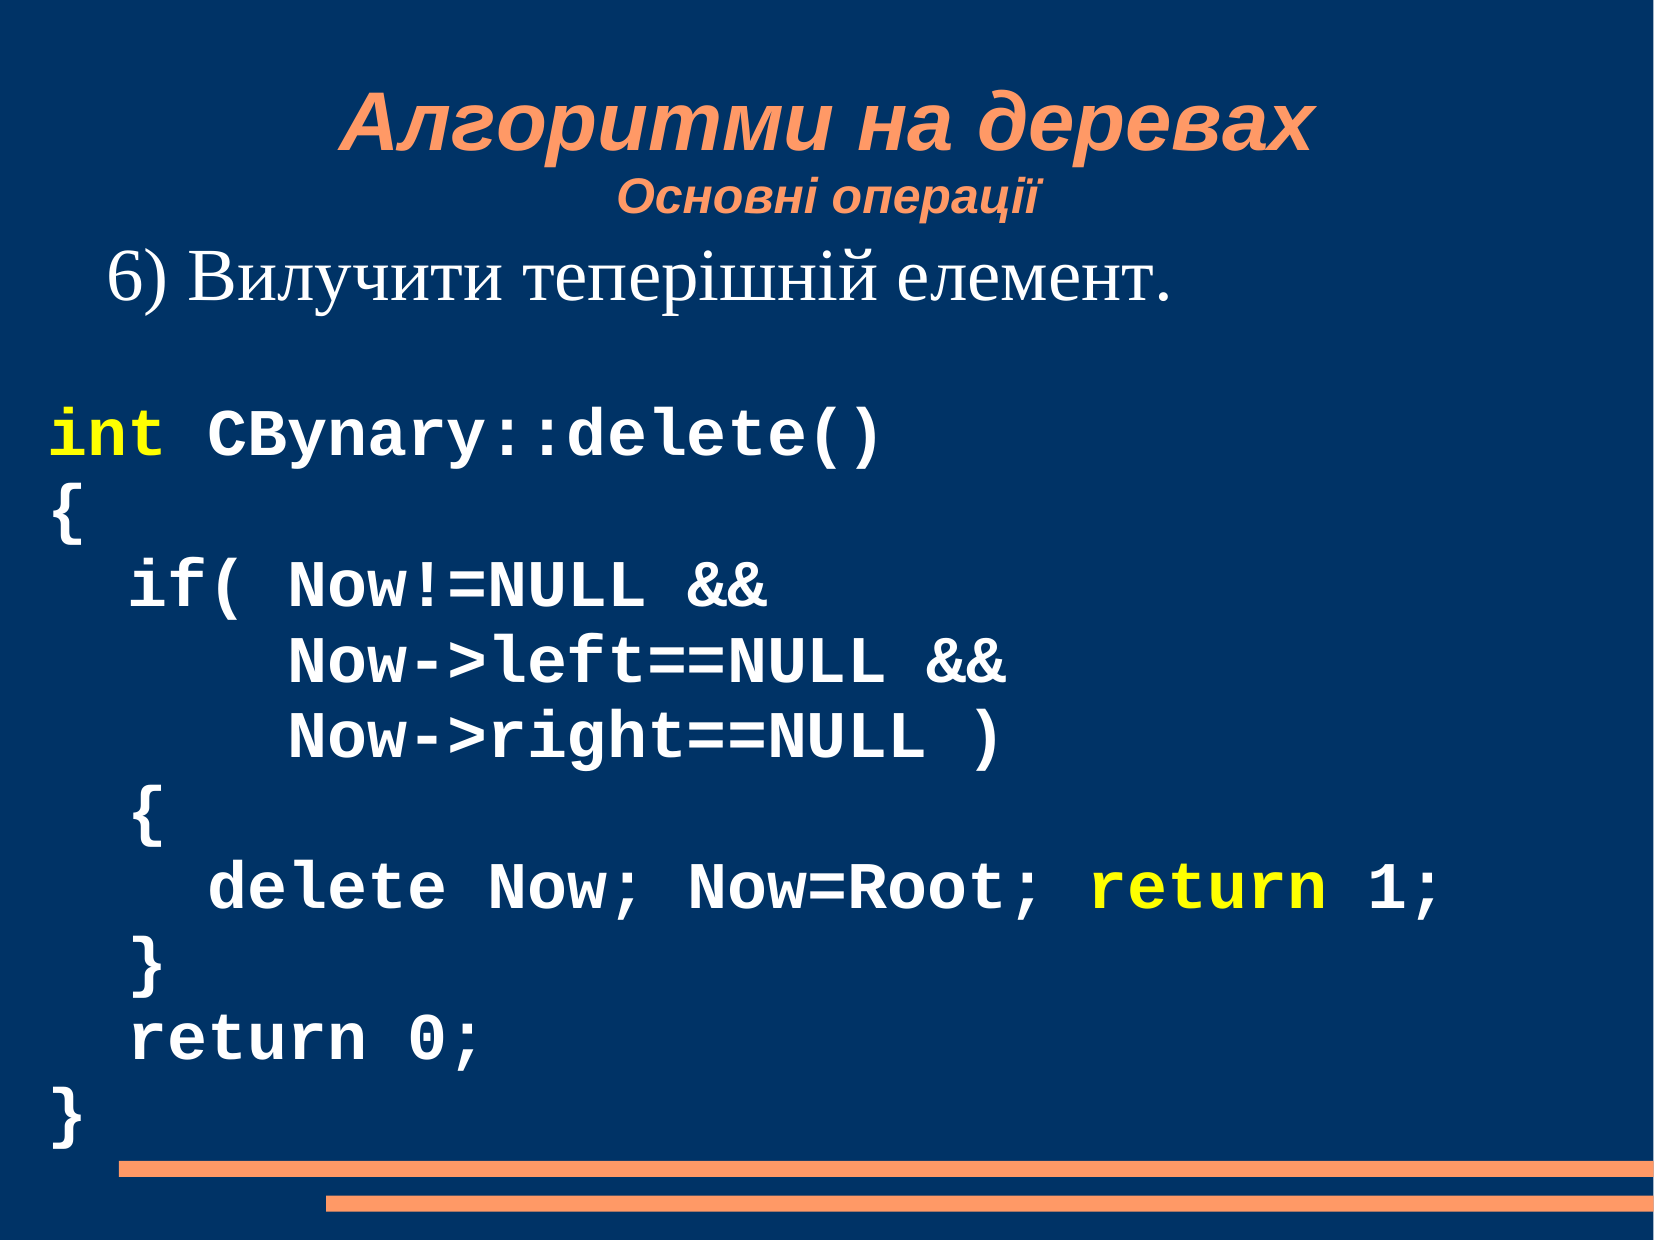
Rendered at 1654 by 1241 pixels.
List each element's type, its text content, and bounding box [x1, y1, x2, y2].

subtitle 6) Вилучити теперішній елемент. int CBynary::delete() { if( Now!=NULL && Now->left==NULL && Now->right==NULL ) { delete Now; Now=Root; return 1; } return 0; } [47, 234, 1607, 1156]
title Алгоритми на деревах Основні операції [121, 46, 1534, 234]
